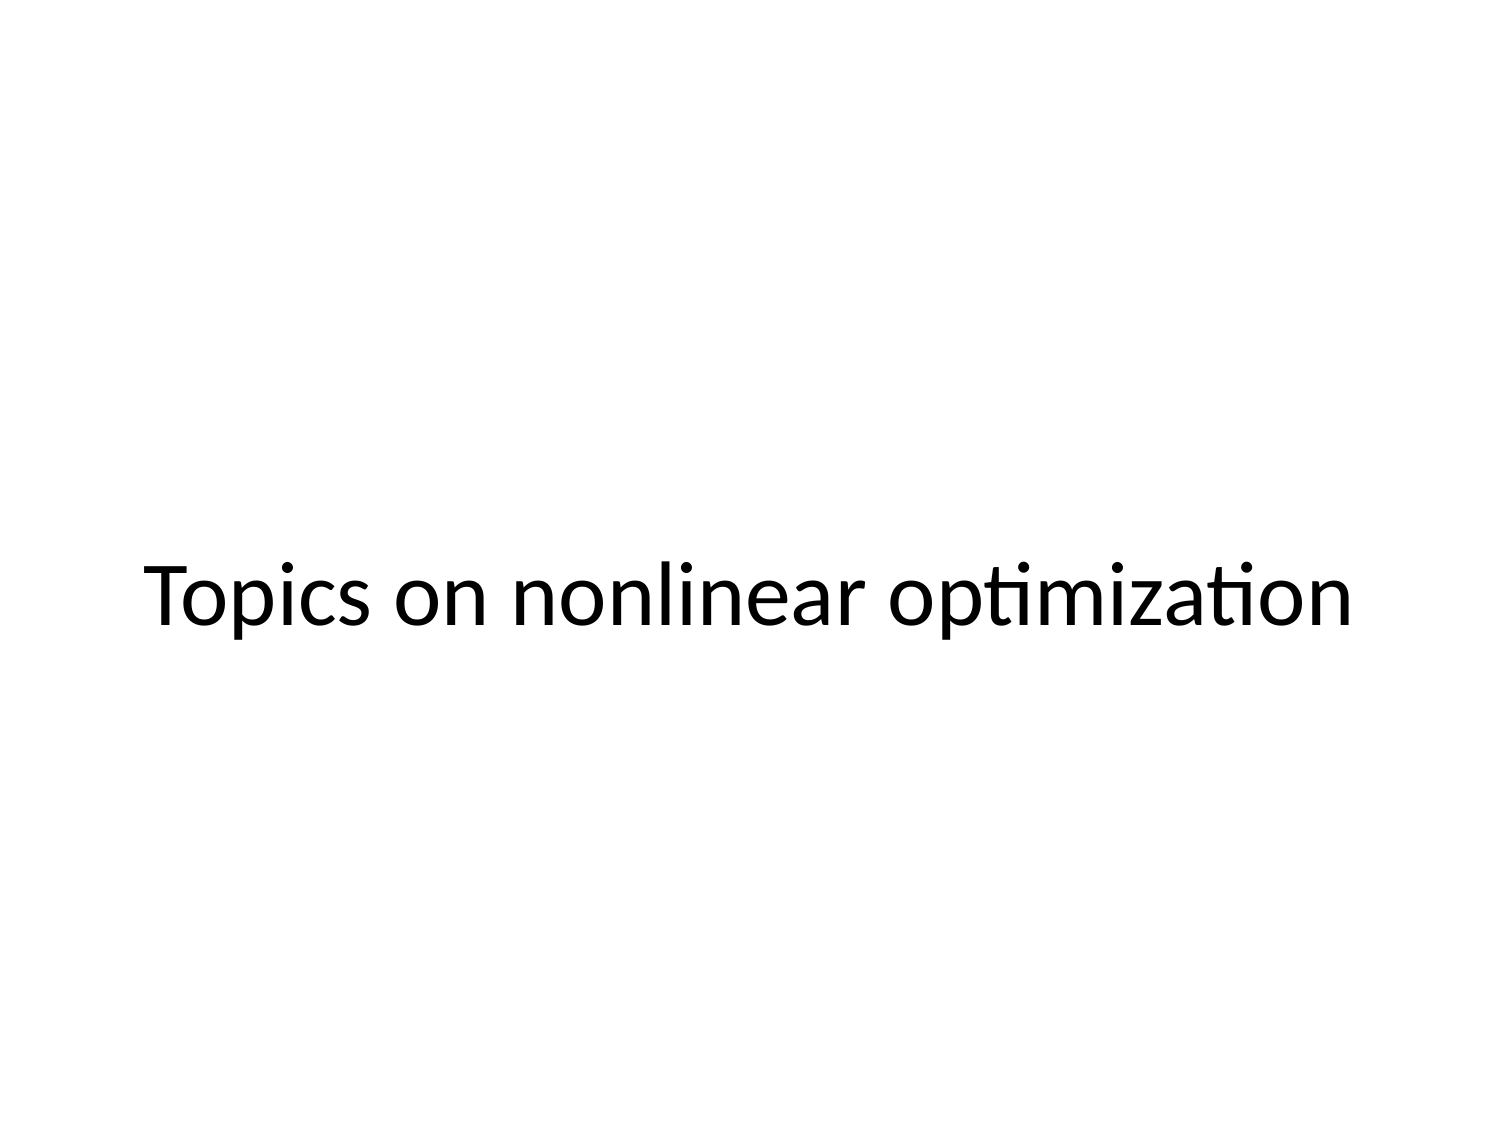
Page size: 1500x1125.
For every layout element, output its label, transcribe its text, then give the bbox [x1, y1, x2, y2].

title Topics on nonlinear optimization [112, 468, 1388, 710]
